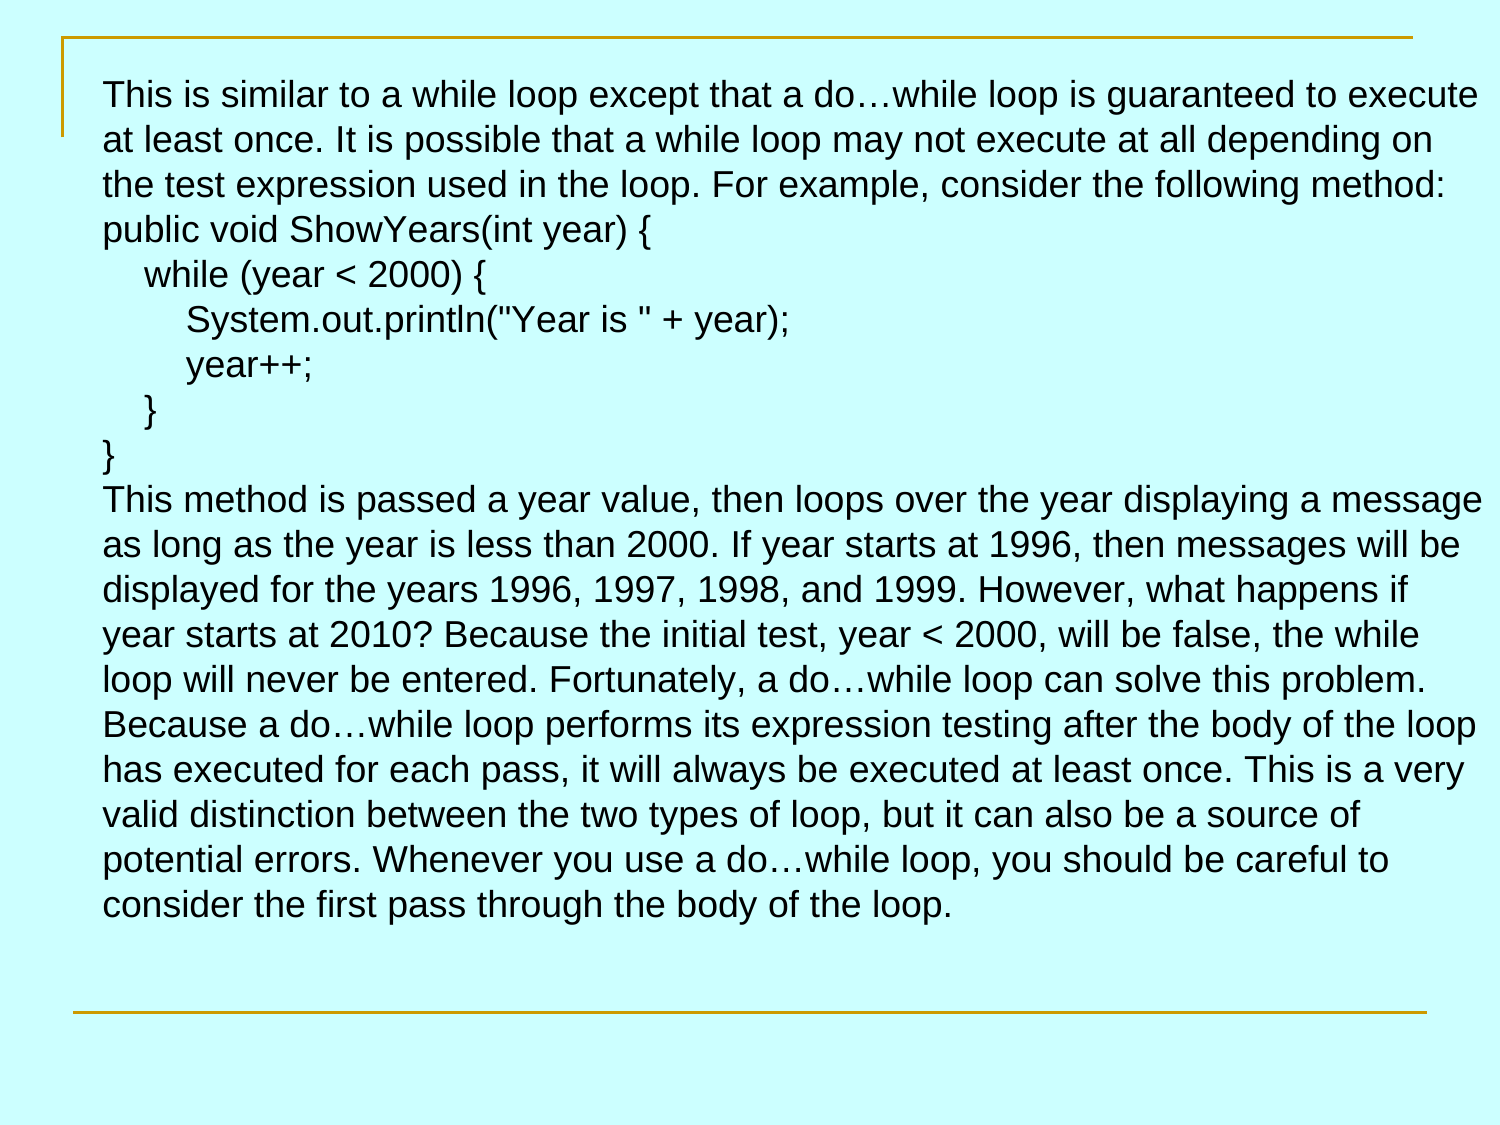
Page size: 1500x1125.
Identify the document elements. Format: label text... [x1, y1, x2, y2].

text_box This is similar to a while loop except that a do…while loop is guaranteed to execute at least once. It is possible that a while loop may not execute at all depending on the test expression used in the loop. For example, consider the following method: public void ShowYears(int year) { while (year < 2000) { System.out.println("Year is " + year); year++; } } This method is passed a year value, then loops over the year displaying a message as long as the year is less than 2000. If year starts at 1996, then messages will be displayed for the years 1996, 1997, 1998, and 1999. However, what happens if year starts at 2010? Because the initial test, year < 2000, will be false, the while loop will never be entered. Fortunately, a do…while loop can solve this problem. Because a do…while loop performs its expression testing after the body of the loop has executed for each pass, it will always be executed at least once. This is a very valid distinction between the two types of loop, but it can also be a source of potential errors. Whenever you use a do…while loop, you should be careful to consider the first pass through the body of the loop. [87, 62, 1500, 933]
